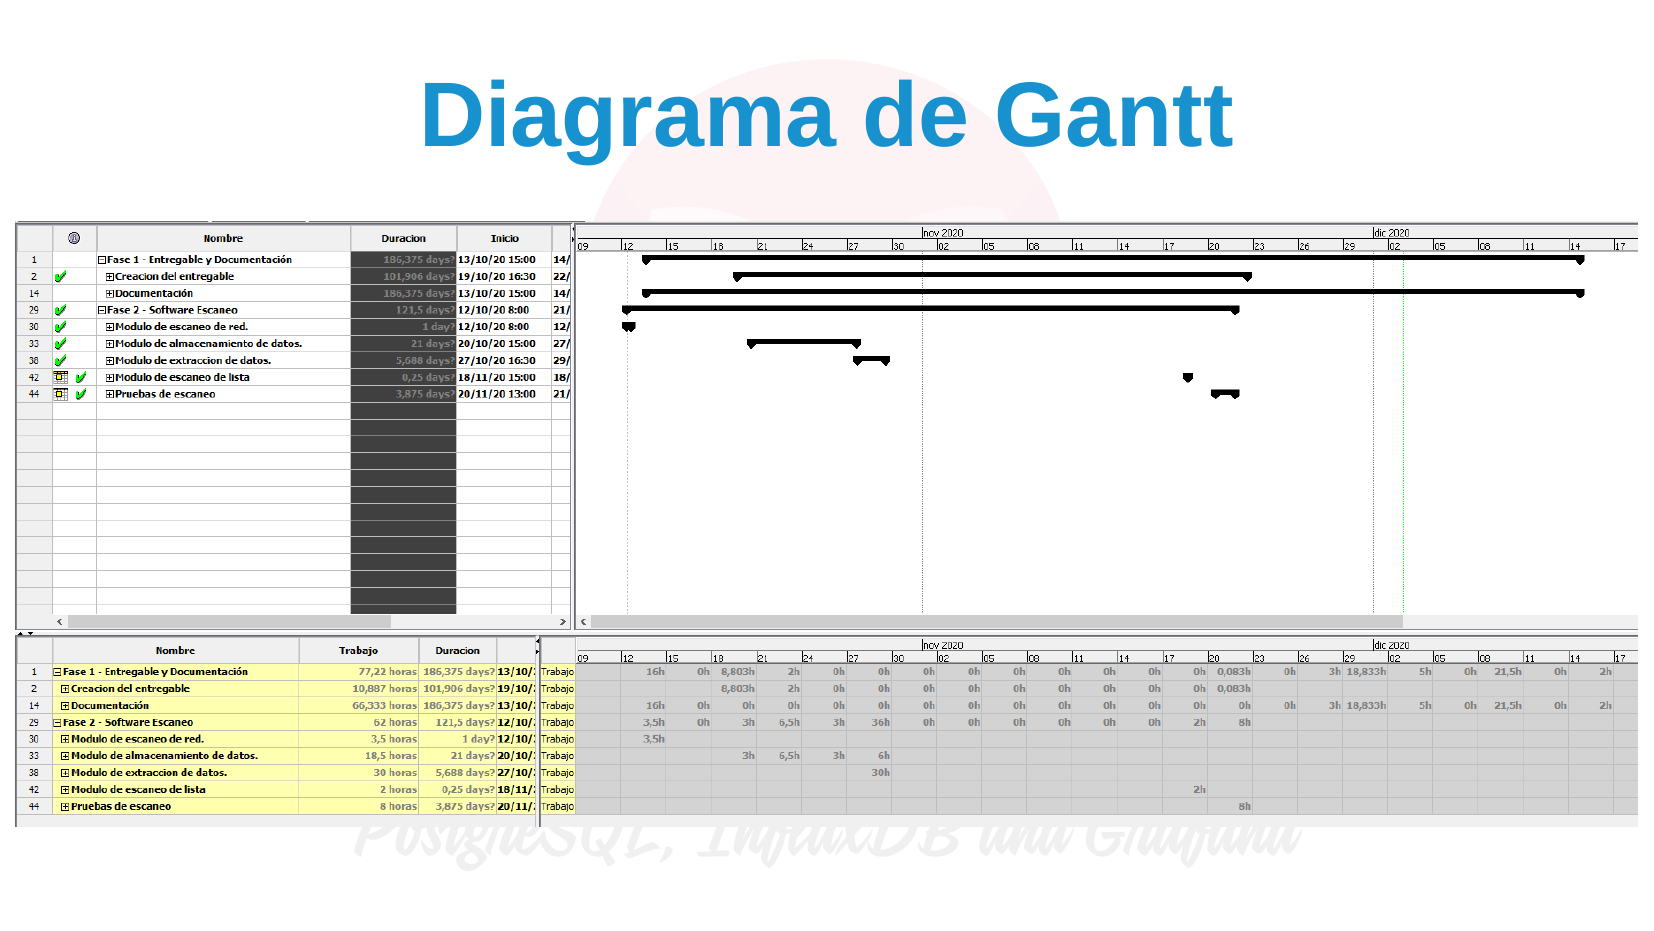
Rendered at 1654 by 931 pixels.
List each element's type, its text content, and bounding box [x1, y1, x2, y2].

picture [15, 221, 1638, 827]
title Diagrama de Gantt [82, 37, 1571, 193]
